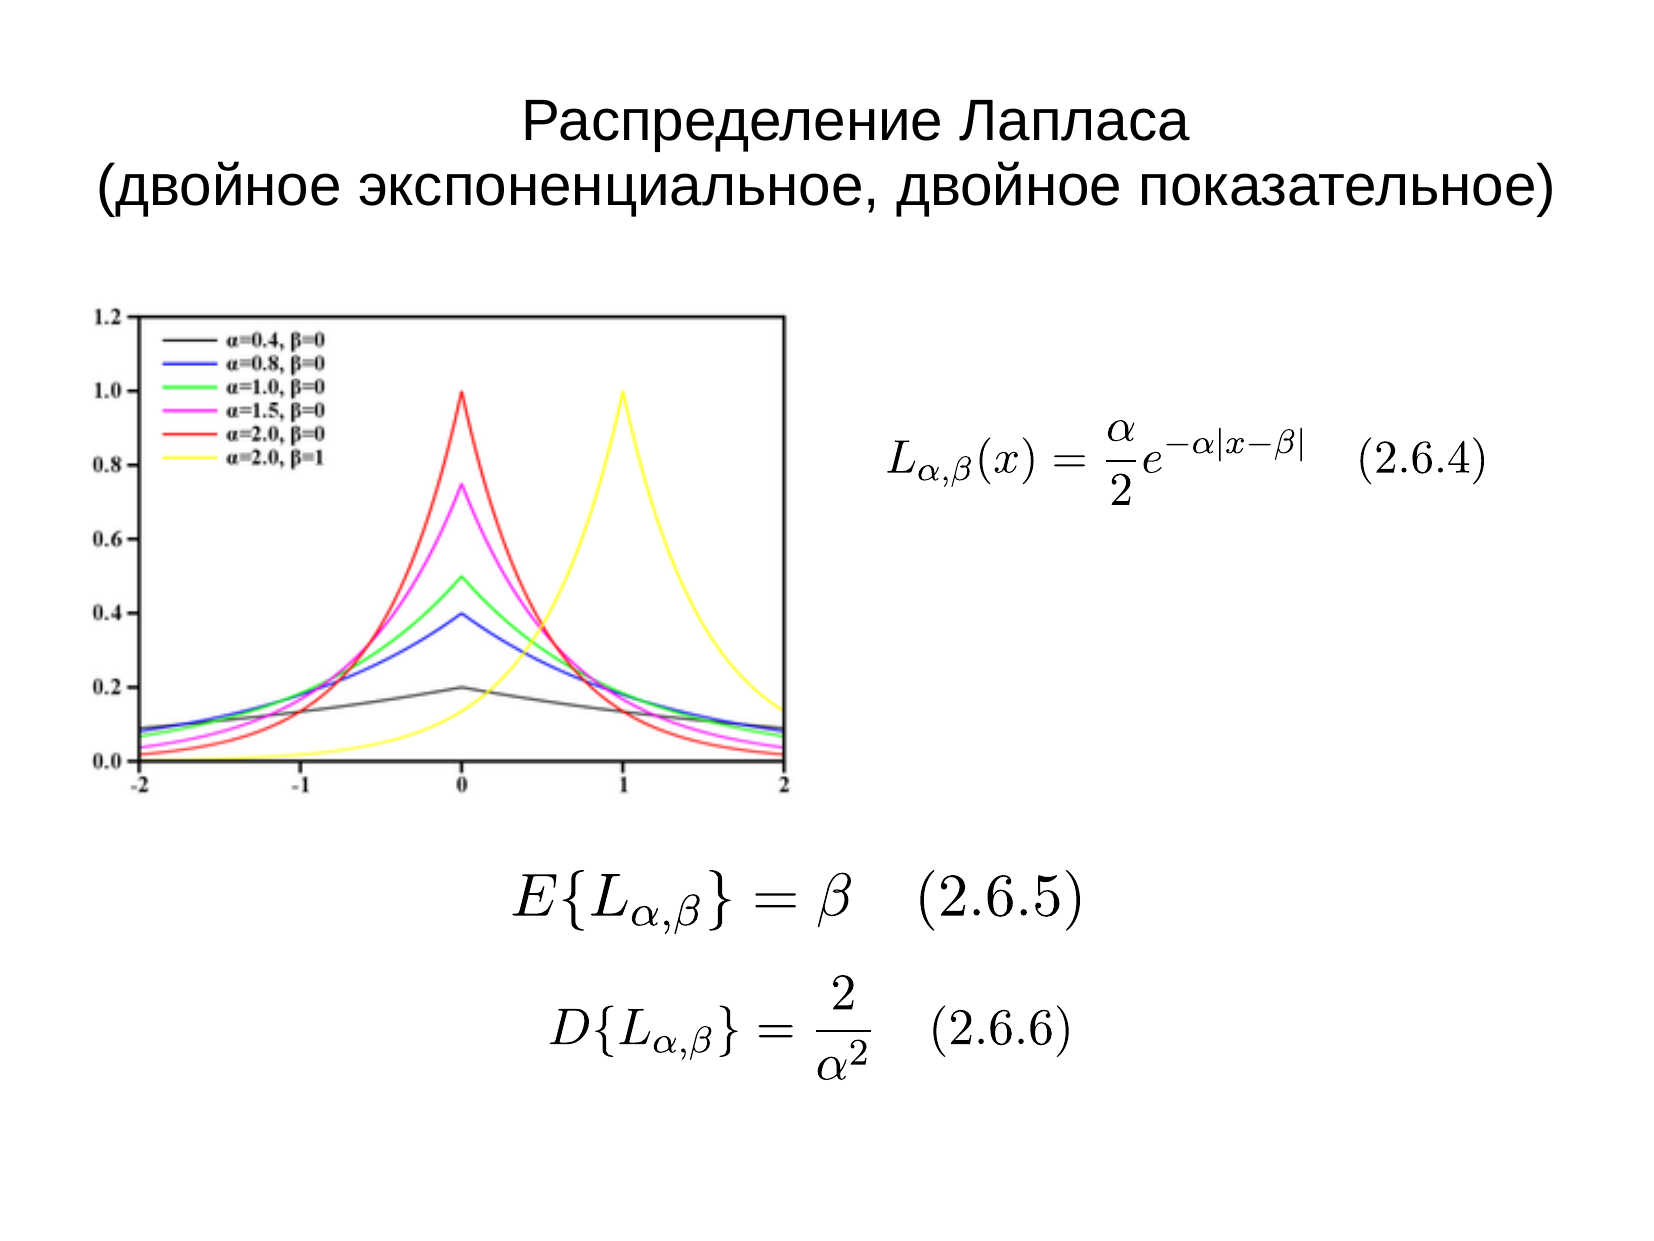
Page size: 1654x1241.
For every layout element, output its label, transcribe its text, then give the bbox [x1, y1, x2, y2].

title Распределение Лапласа (двойное экспоненциальное, двойное показательное) [82, 49, 1571, 257]
picture [510, 870, 1081, 935]
picture [885, 420, 1484, 505]
picture [90, 303, 796, 799]
picture [547, 975, 1069, 1081]
